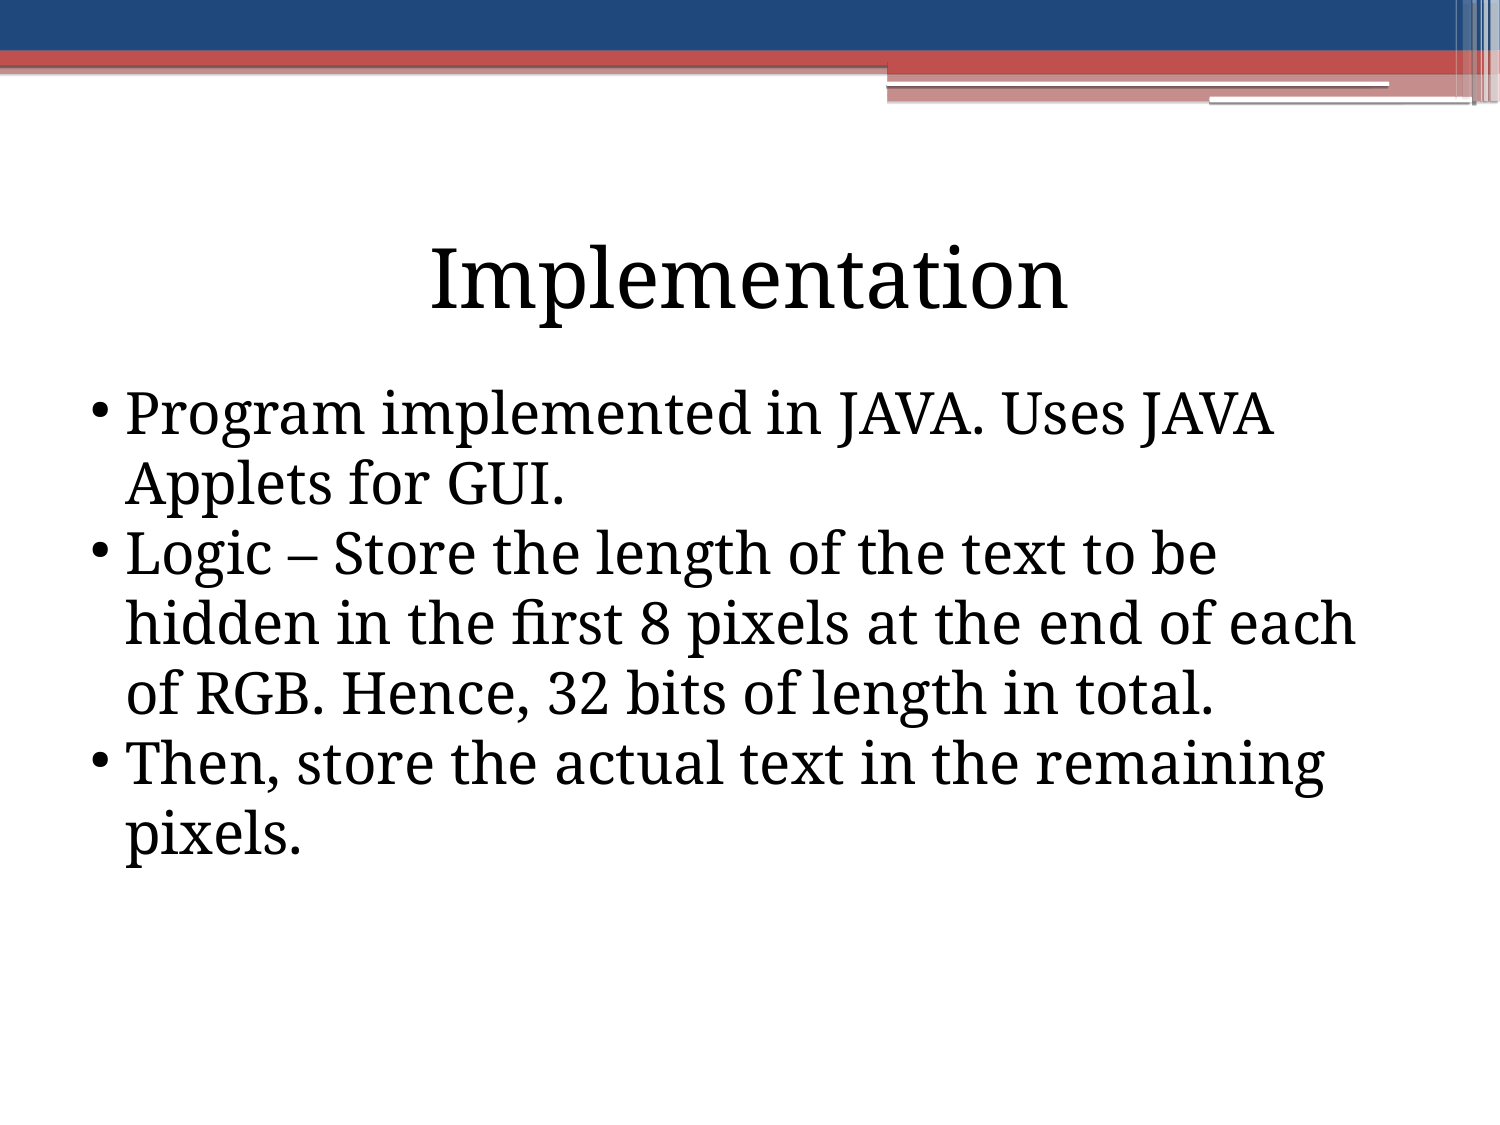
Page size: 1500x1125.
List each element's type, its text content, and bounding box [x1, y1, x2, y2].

text_box Implementation [75, 187, 1425, 363]
text_box Program implemented in JAVA. Uses JAVA Applets for GUI. Logic – Store the length of the text to be hidden in the first 8 pixels at the end of each of RGB. Hence, 32 bits of length in total. Then, store the actual text in the remaining pixels. [75, 368, 1425, 1079]
